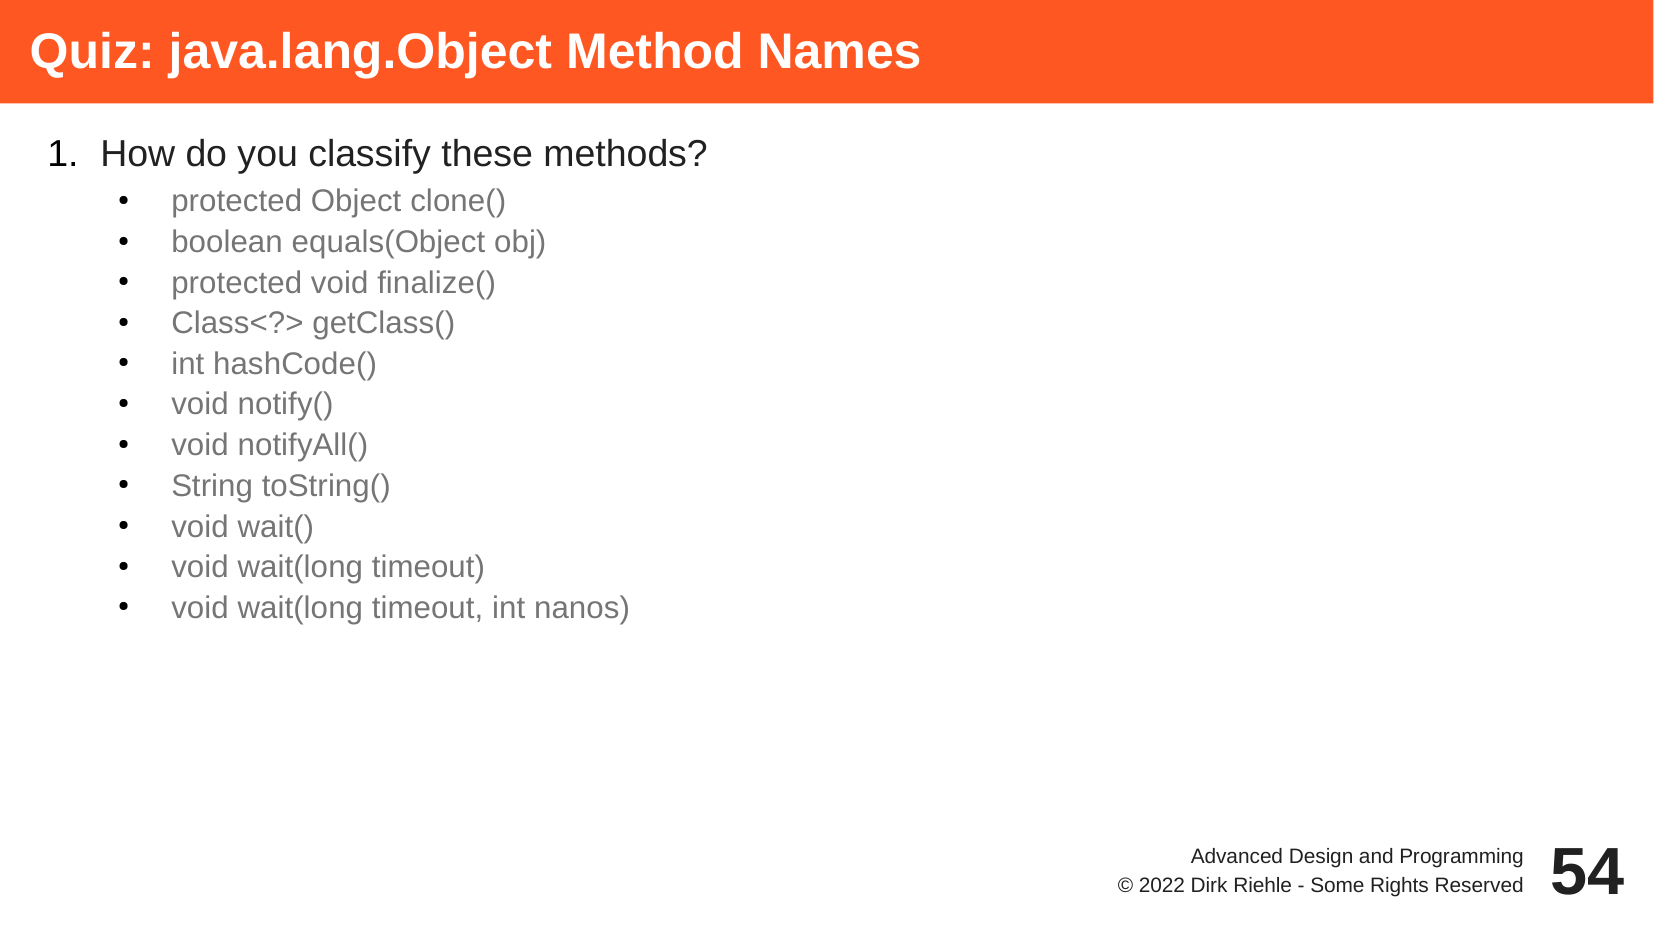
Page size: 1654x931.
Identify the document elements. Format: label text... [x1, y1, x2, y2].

list How do you classify these methods? protected Object clone() boolean equals(Object obj) protected void finalize() Class<?> getClass() int hashCode() void notify() void notifyAll() String toString() void wait() void wait(long timeout) void wait(long timeout, int nanos) [29, 132, 1625, 813]
title Quiz: java.lang.Object Method Names [0, 0, 1654, 104]
